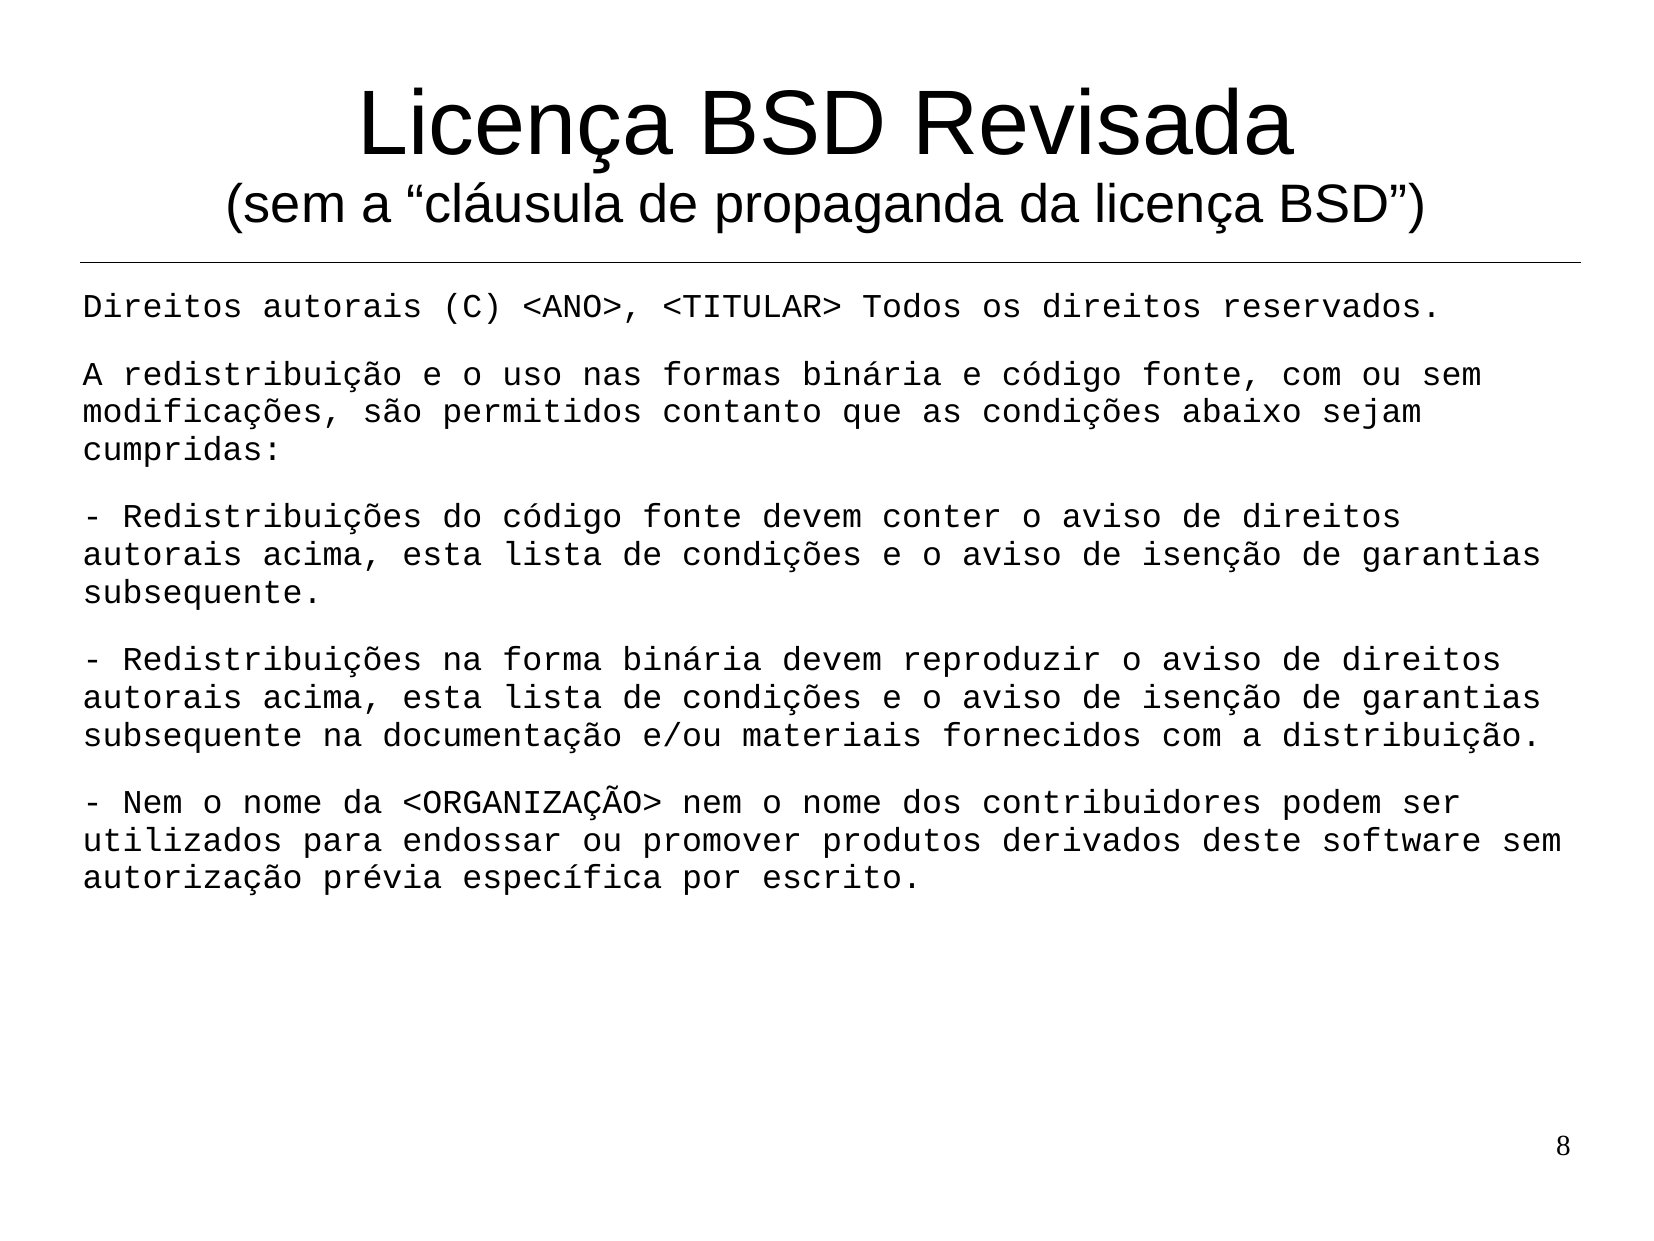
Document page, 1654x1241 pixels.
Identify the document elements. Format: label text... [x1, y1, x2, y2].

title Licença BSD Revisada (sem a “cláusula de propaganda da licença BSD”) [82, 56, 1571, 250]
list Direitos autorais (C) <ANO>, <TITULAR> Todos os direitos reservados. A redistribuição e o uso nas formas binária e código fonte, com ou sem modificações, são permitidos contanto que as condições abaixo sejam cumpridas: - Redistribuições do código fonte devem conter o aviso de direitos autorais acima, esta lista de condições e o aviso de isenção de garantias subsequente. - Redistribuições na forma binária devem reproduzir o aviso de direitos autorais acima, esta lista de condições e o aviso de isenção de garantias subsequente na documentação e/ou materiais fornecidos com a distribuição. - Nem o nome da <ORGANIZAÇÃO> nem o nome dos contribuidores podem ser utilizados para endossar ou promover produtos derivados deste software sem autorização prévia específica por escrito. [82, 290, 1571, 1094]
